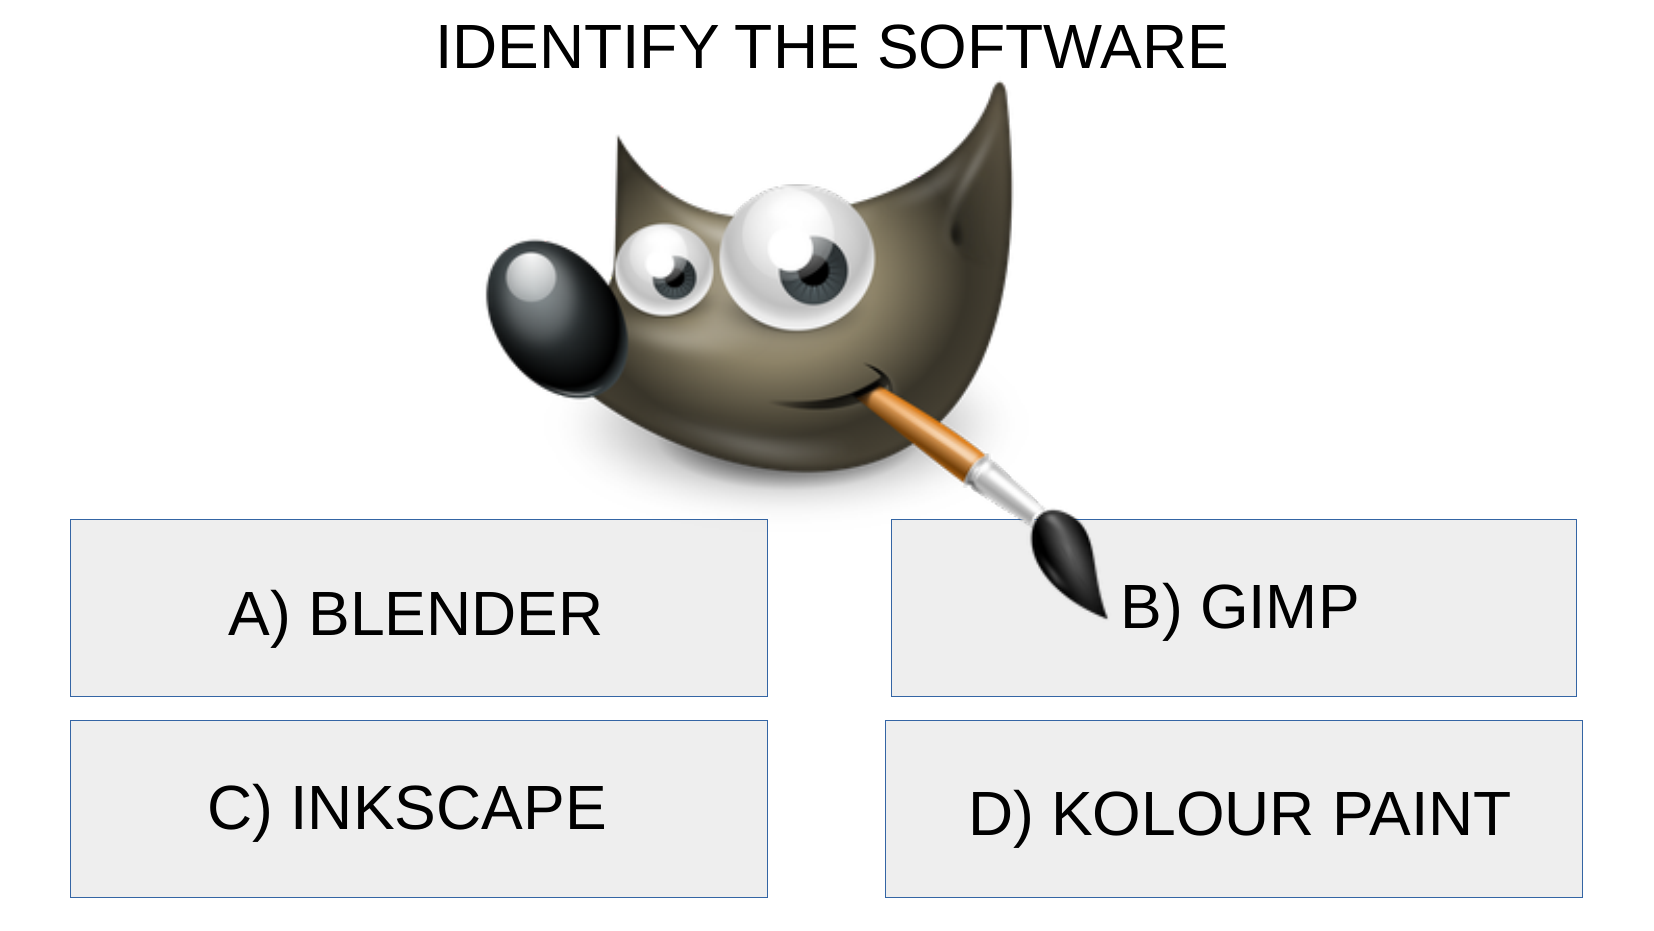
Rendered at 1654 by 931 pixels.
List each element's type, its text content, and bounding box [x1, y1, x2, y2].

text_box [70, 691, 768, 697]
title C) INKSCAPE [82, 730, 733, 886]
picture [293, 52, 1335, 638]
title A) BLENDER [0, 535, 1170, 691]
text_box [70, 720, 768, 898]
text_box [885, 720, 1583, 898]
text_box [1335, 519, 1577, 529]
title D) KOLOUR PAINT [891, 736, 1589, 892]
title B) GIMP [891, 529, 1589, 686]
text_box [891, 686, 1577, 697]
title IDENTIFY THE SOFTWARE [88, 0, 1577, 125]
text_box [70, 519, 293, 535]
